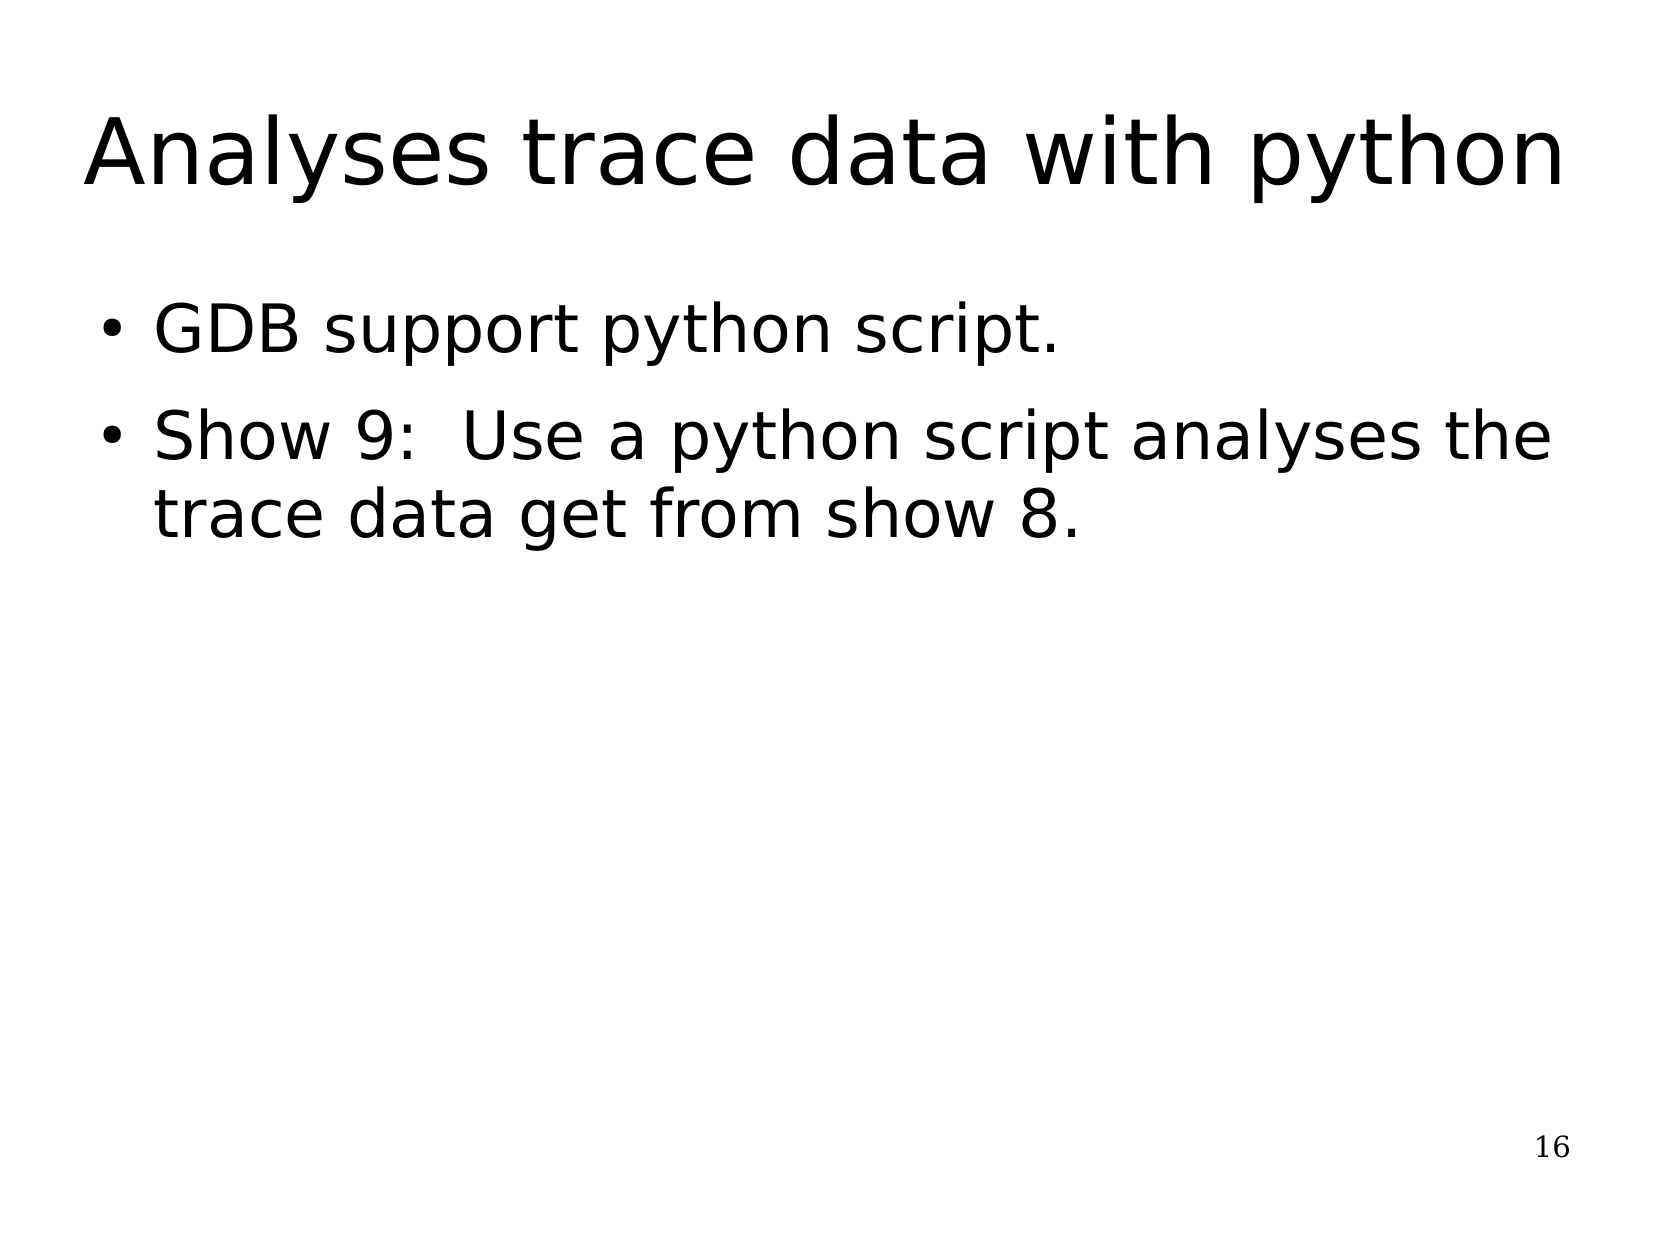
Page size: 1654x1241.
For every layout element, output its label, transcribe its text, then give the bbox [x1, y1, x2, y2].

title Analyses trace data with python [82, 49, 1571, 257]
list GDB support python script. Show 9: Use a python script analyses the trace data get from show 8. [82, 290, 1571, 1010]
